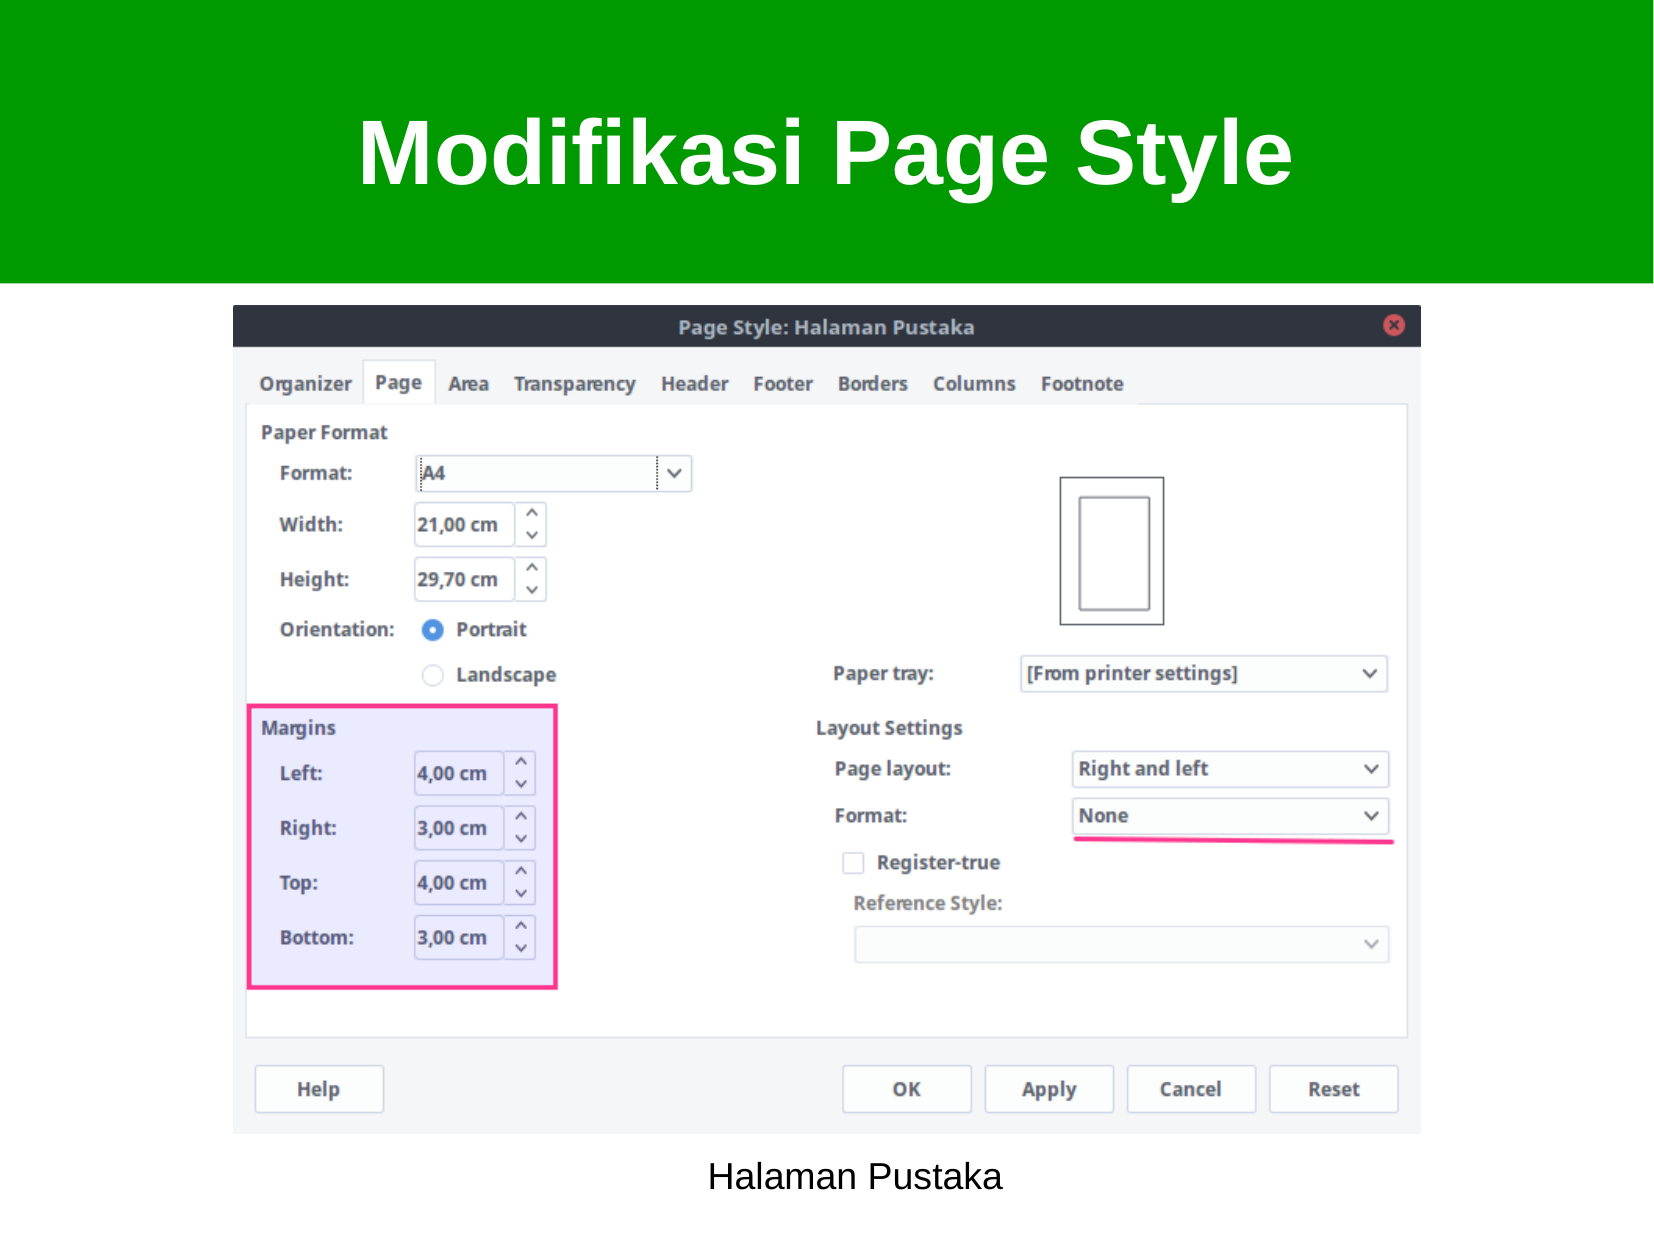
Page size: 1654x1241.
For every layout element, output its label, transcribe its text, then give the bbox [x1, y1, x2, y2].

title Modifikasi Page Style [82, 49, 1571, 257]
picture [233, 305, 1421, 1134]
text_box [0, 0, 1654, 284]
text_box Halaman Pustaka [692, 1147, 1018, 1205]
